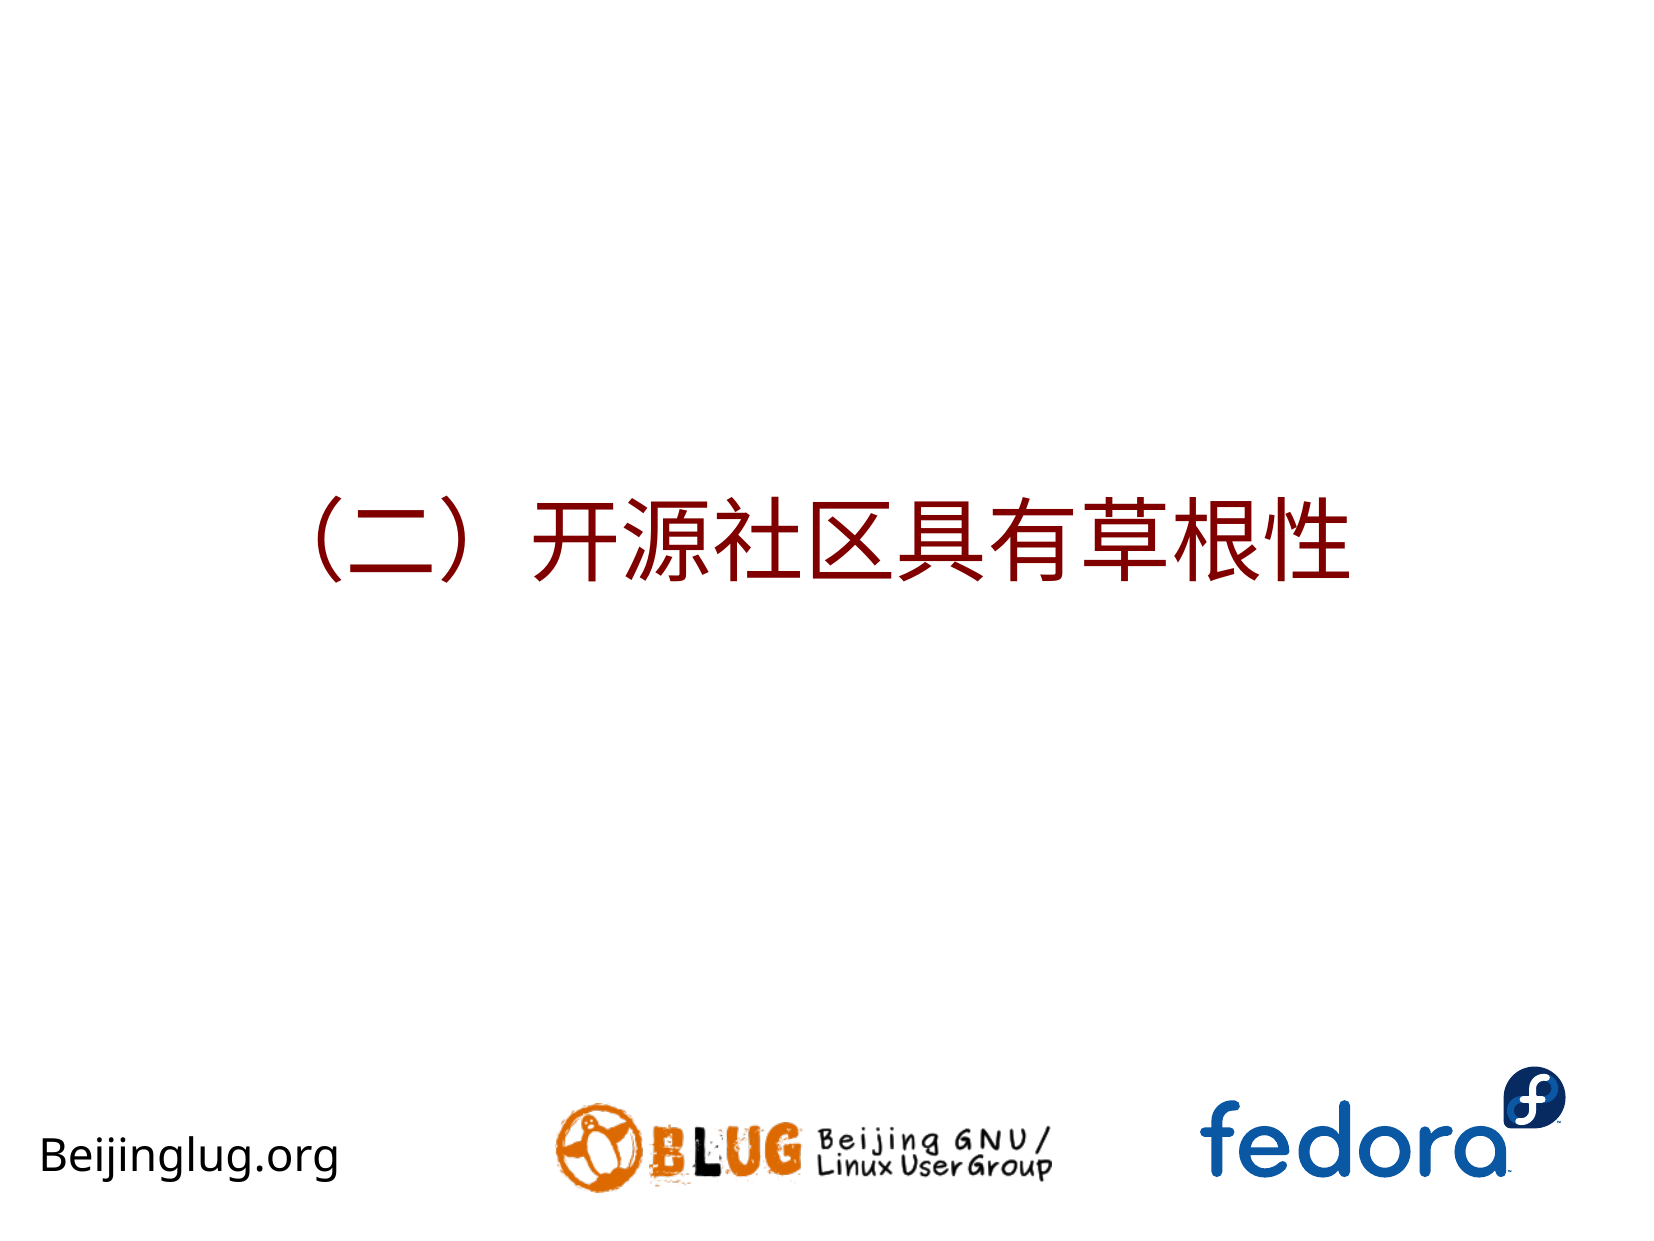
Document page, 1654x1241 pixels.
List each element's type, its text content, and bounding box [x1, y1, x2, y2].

picture [555, 1103, 1052, 1193]
text_box （二）开源社区具有草根性 [239, 460, 1371, 612]
